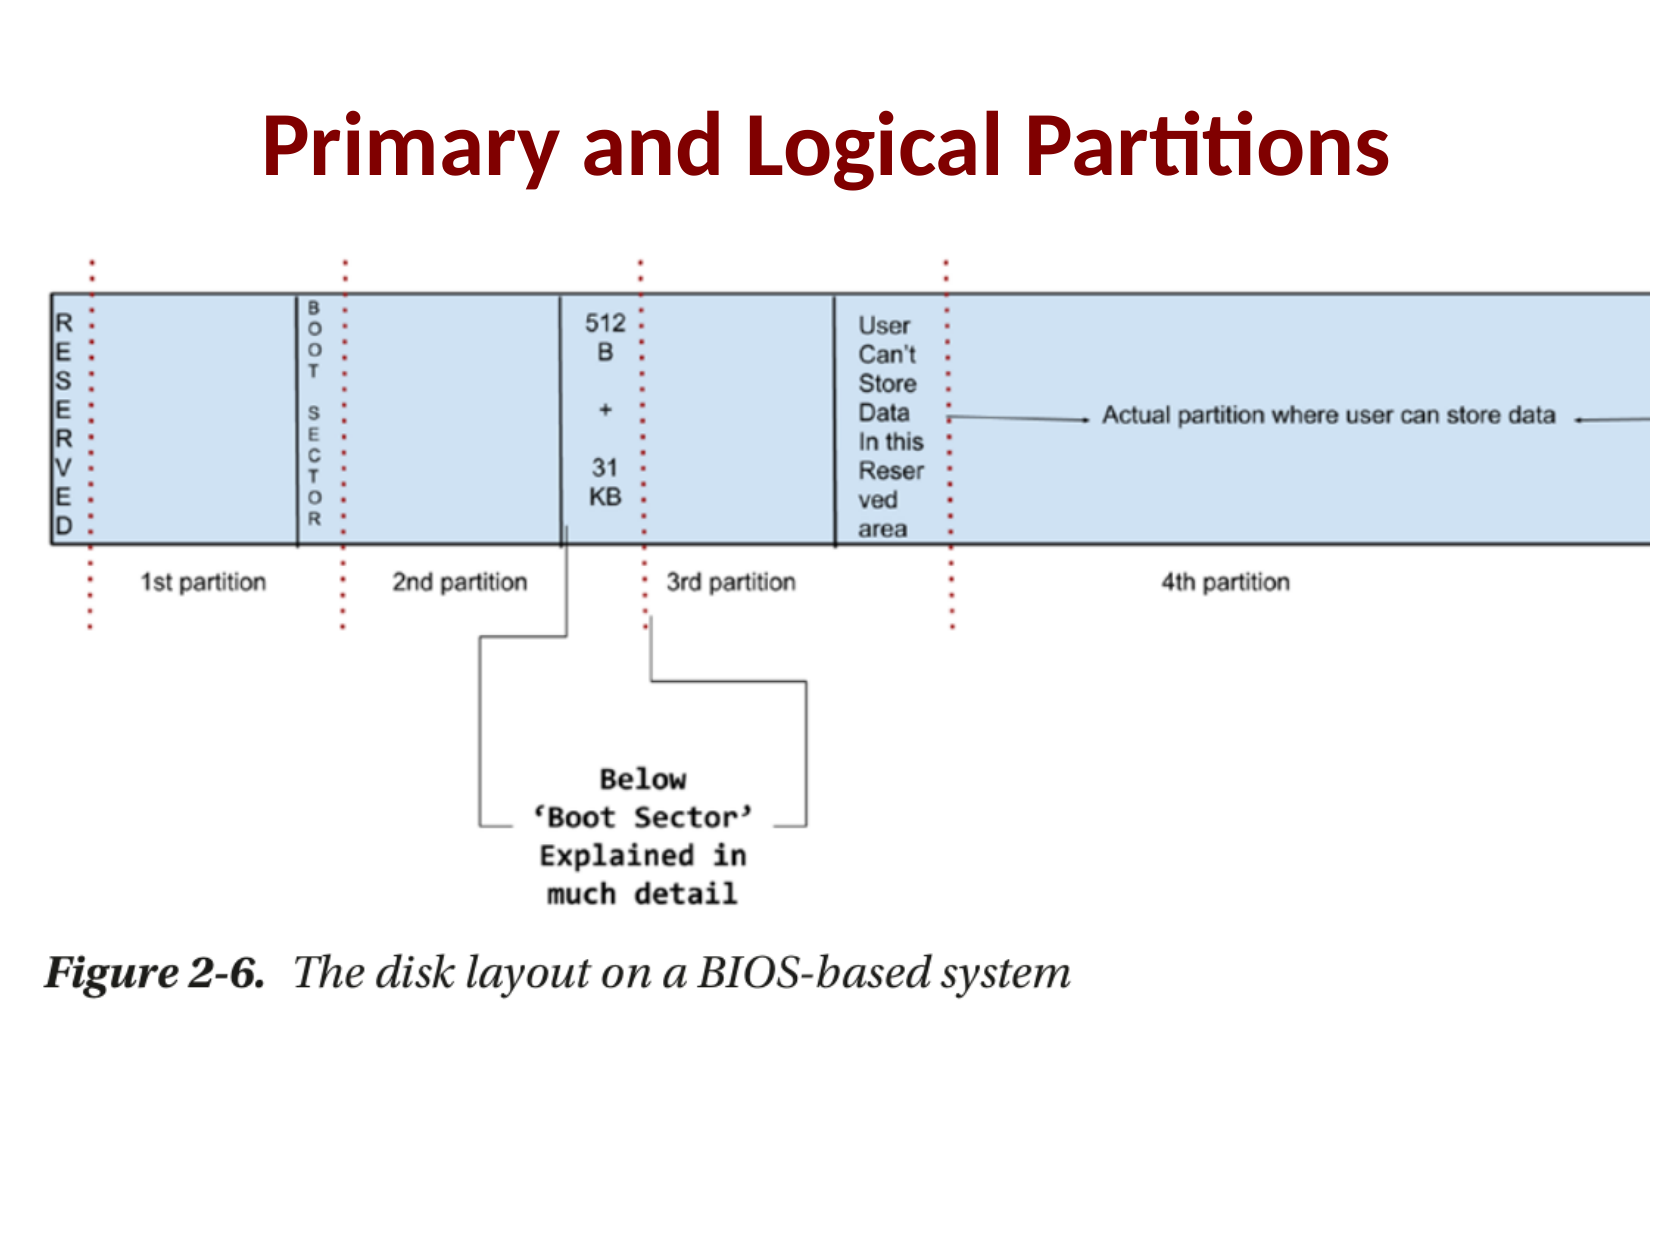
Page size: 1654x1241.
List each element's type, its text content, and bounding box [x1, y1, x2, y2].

title Primary and Logical Partitions [82, 49, 1571, 233]
picture [0, 233, 1650, 1014]
